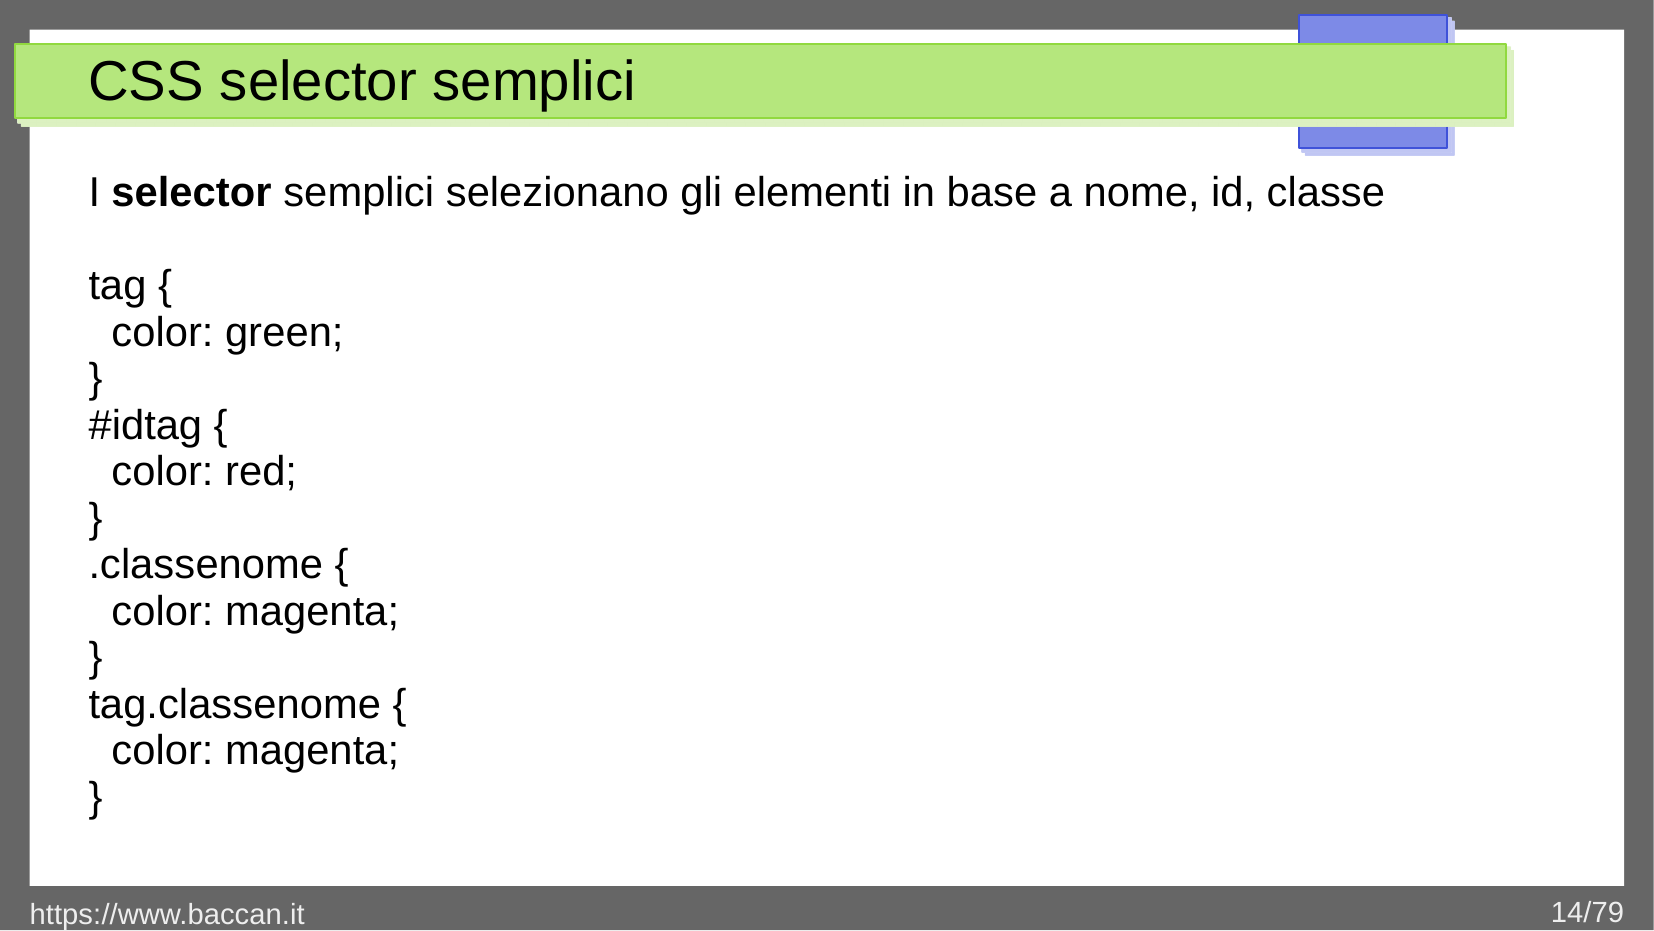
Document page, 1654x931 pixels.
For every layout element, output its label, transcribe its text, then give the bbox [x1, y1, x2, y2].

text_box I selector semplici selezionano gli elementi in base a nome, id, classe tag { color: green; } #idtag { color: red; } .classenome { color: magenta; } tag.classenome { color: magenta; } [88, 169, 1565, 820]
title CSS selector semplici [88, 44, 1506, 119]
